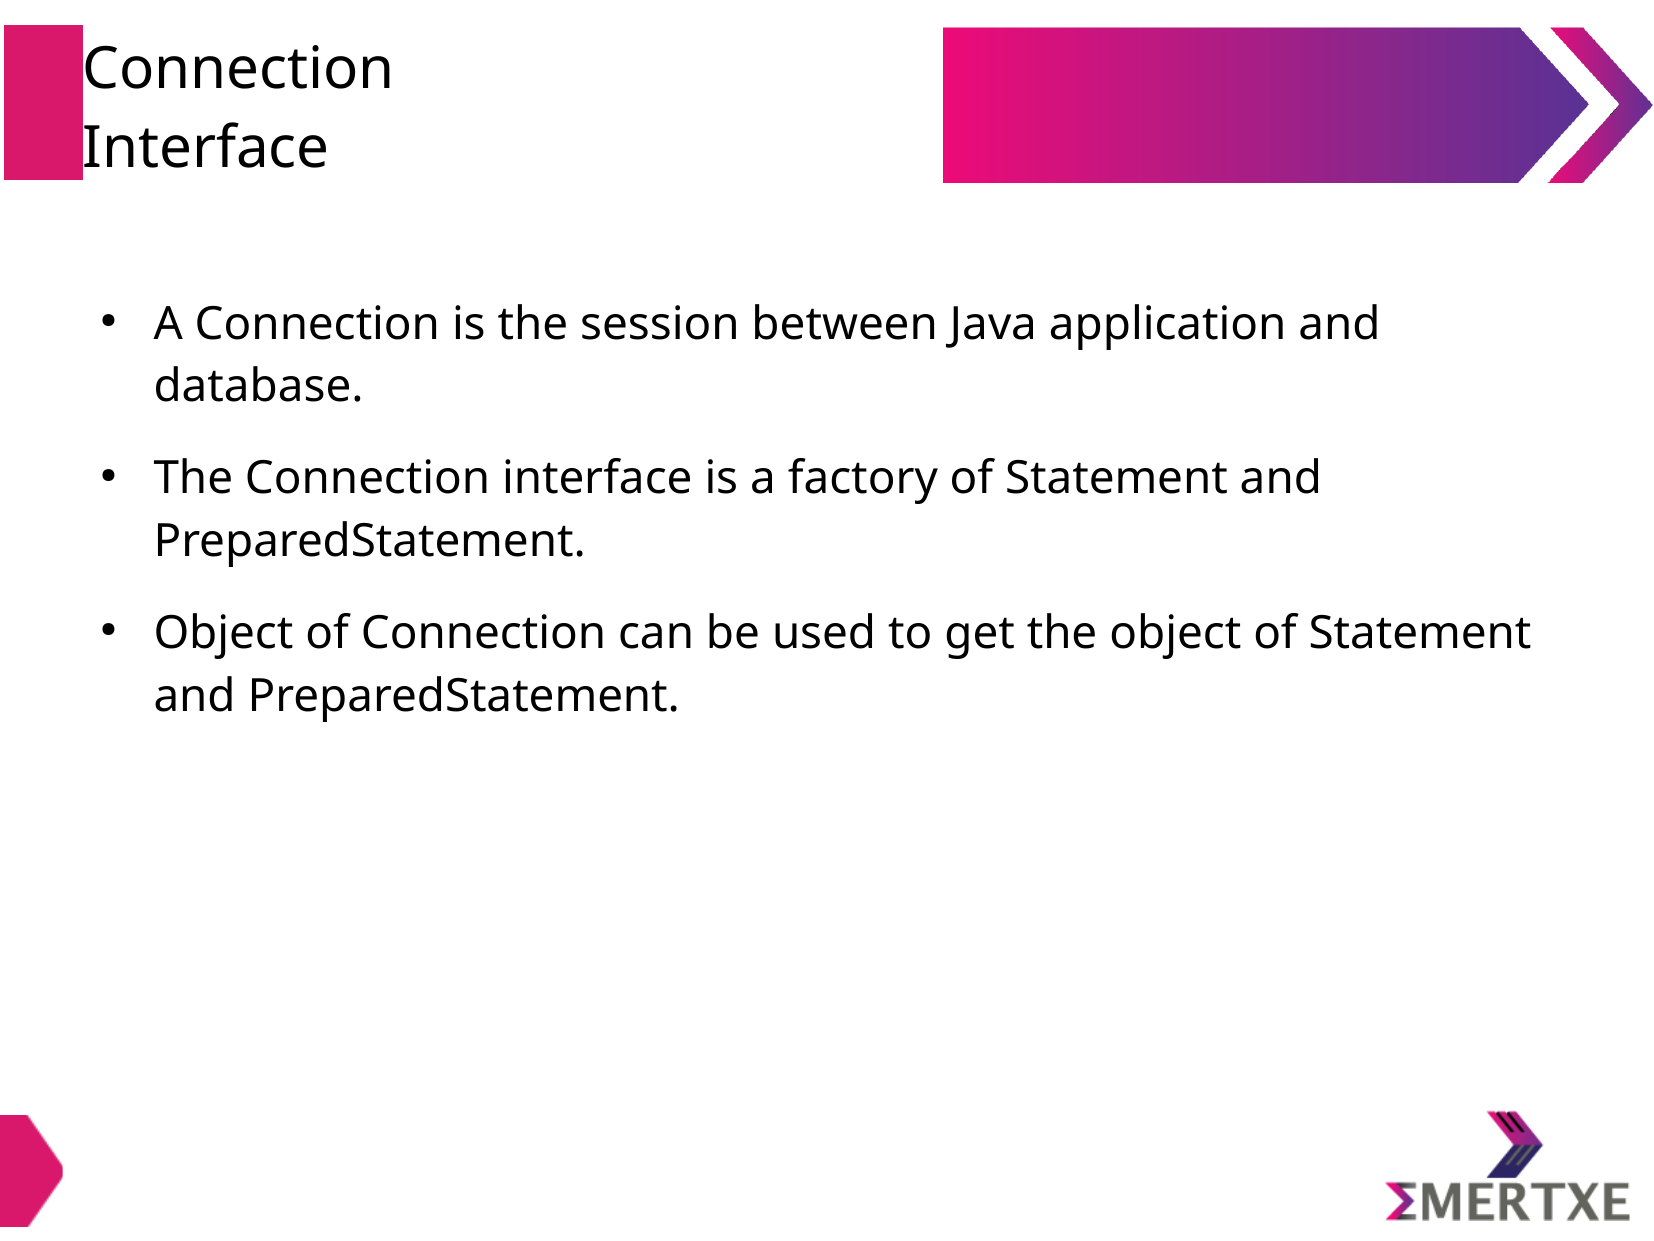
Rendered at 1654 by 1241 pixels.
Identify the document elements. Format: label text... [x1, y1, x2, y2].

picture [1571, 27, 1653, 183]
picture [1385, 1107, 1631, 1221]
list A Connection is the session between Java application and database. The Connection interface is a factory of Statement and PreparedStatement. Object of Connection can be used to get the object of Statement and PreparedStatement. [82, 290, 1571, 1010]
title Connection Interface [82, 2, 1571, 210]
